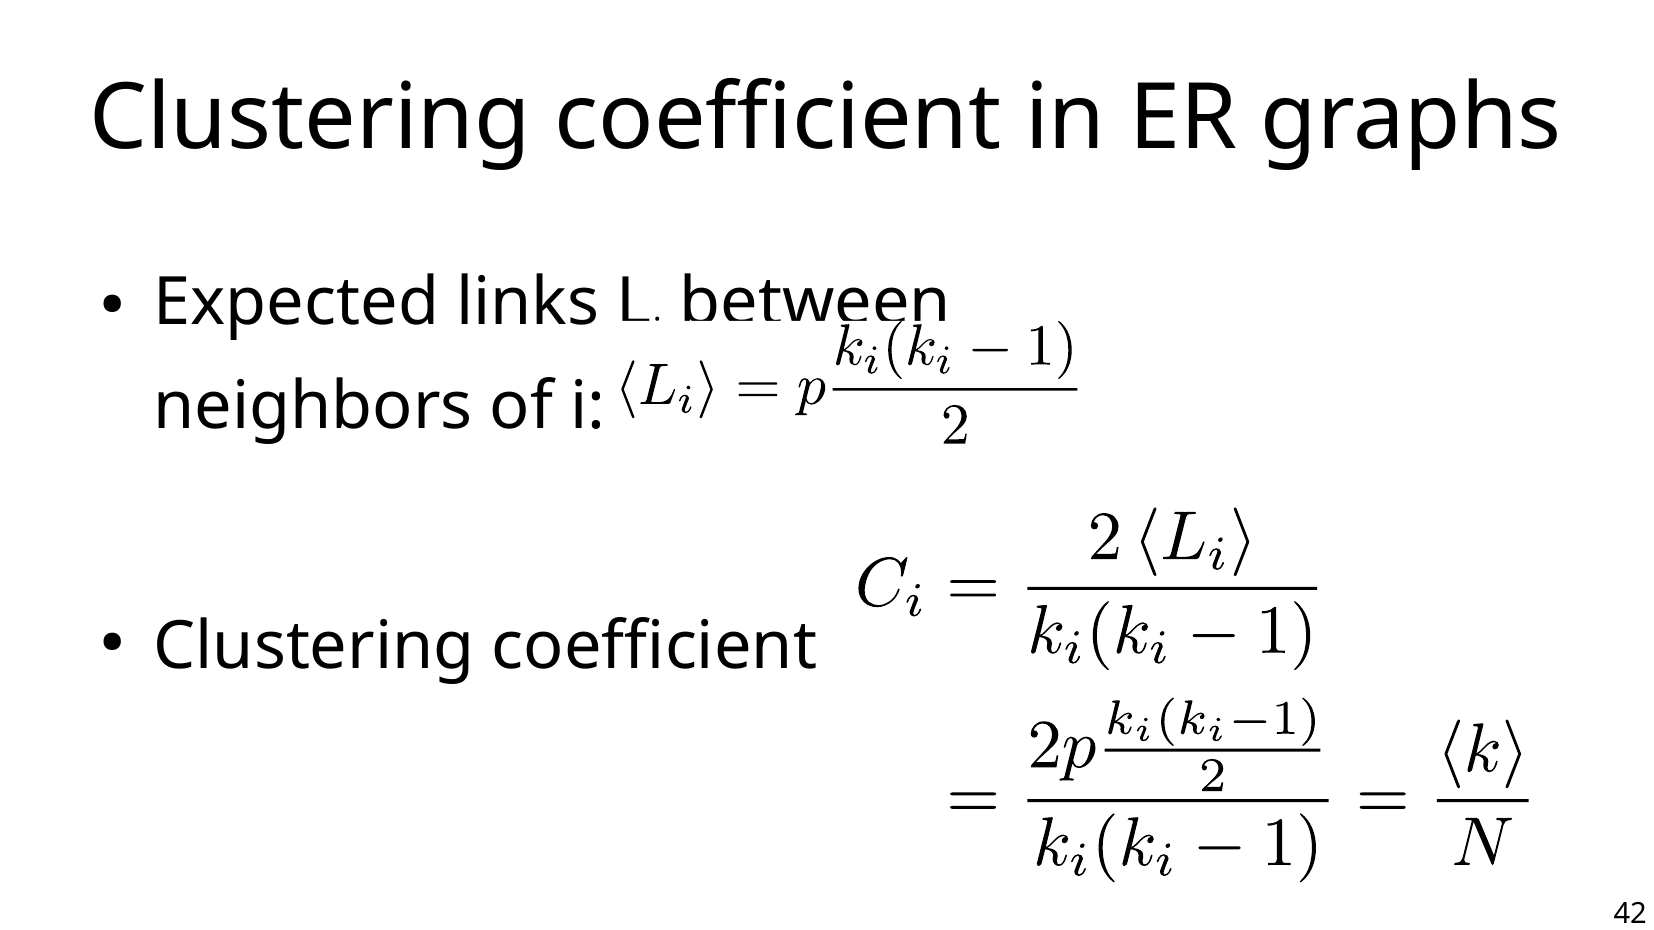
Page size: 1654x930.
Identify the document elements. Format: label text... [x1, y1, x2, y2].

list Expected links Li between neighbors of i: Clustering coefficient [82, 252, 1571, 793]
text_box [615, 320, 1078, 444]
text_box [855, 507, 1529, 883]
title Clustering coefficient in ER graphs [0, 1, 1653, 226]
